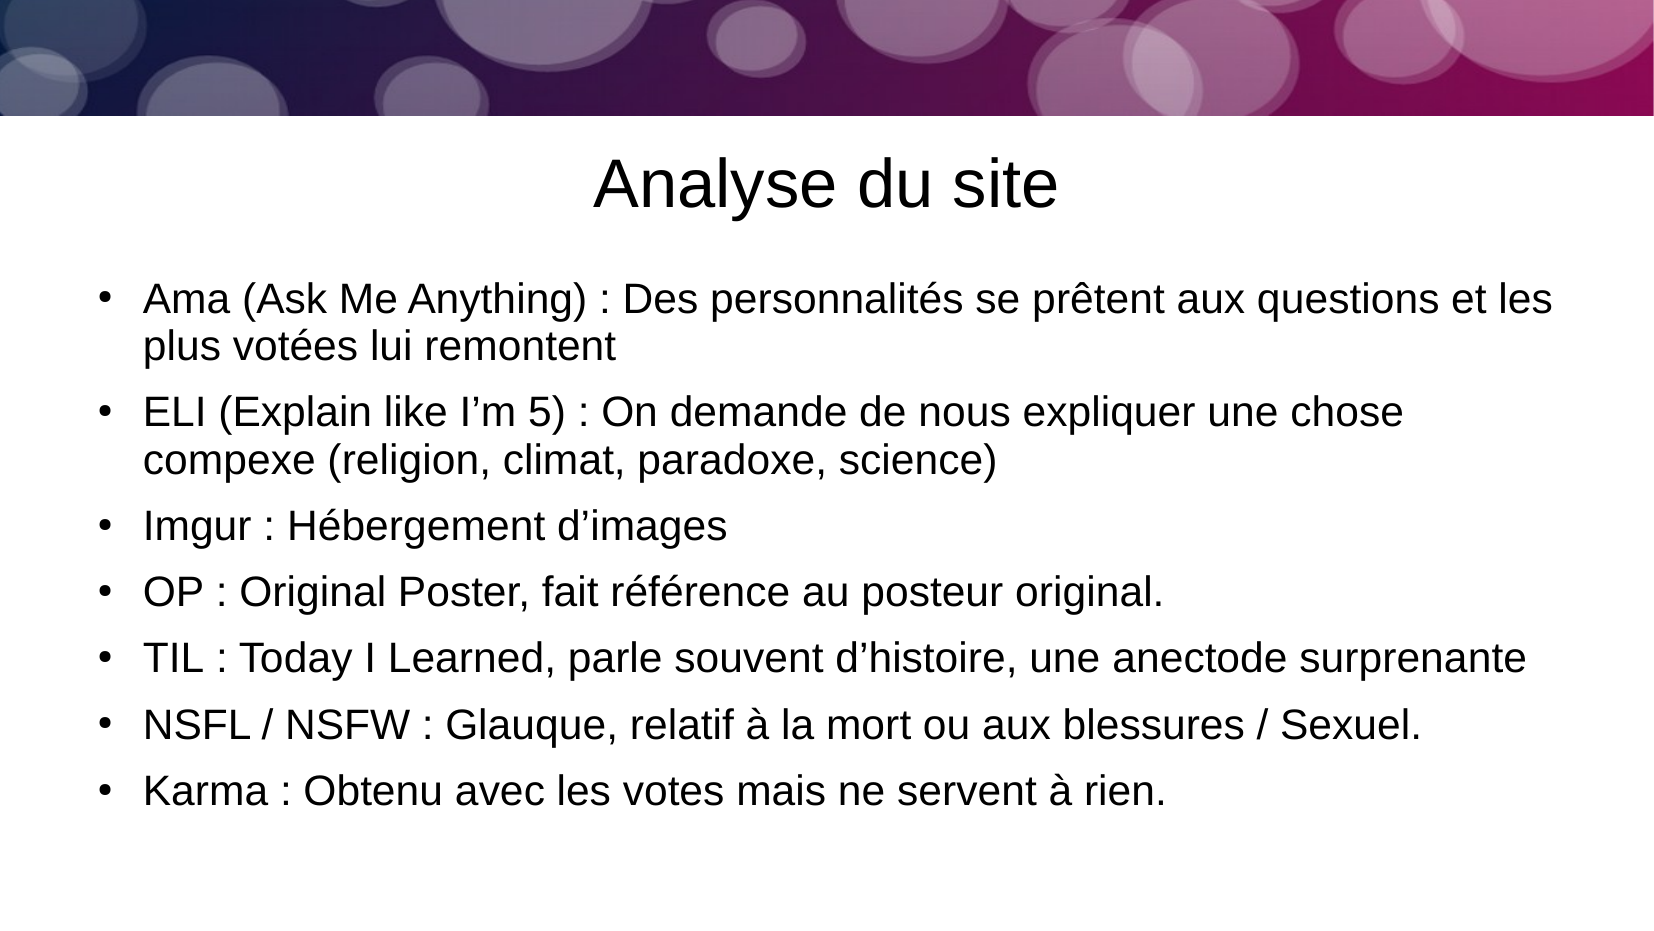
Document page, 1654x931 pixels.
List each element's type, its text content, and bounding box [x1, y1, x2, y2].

picture [0, 0, 1654, 116]
list Ama (Ask Me Anything) : Des personnalités se prêtent aux questions et les plus votées lui remontent ELI (Explain like I’m 5) : On demande de nous expliquer une chose compexe (religion, climat, paradoxe, science) Imgur : Hébergement d’images OP : Original Poster, fait référence au posteur original. TIL : Today I Learned, parle souvent d’histoire, une anectode surprenante NSFL / NSFW : Glauque, relatif à la mort ou aux blessures / Sexuel. Karma : Obtenu avec les votes mais ne servent à rien. [82, 274, 1571, 815]
title Analyse du site [82, 119, 1571, 248]
